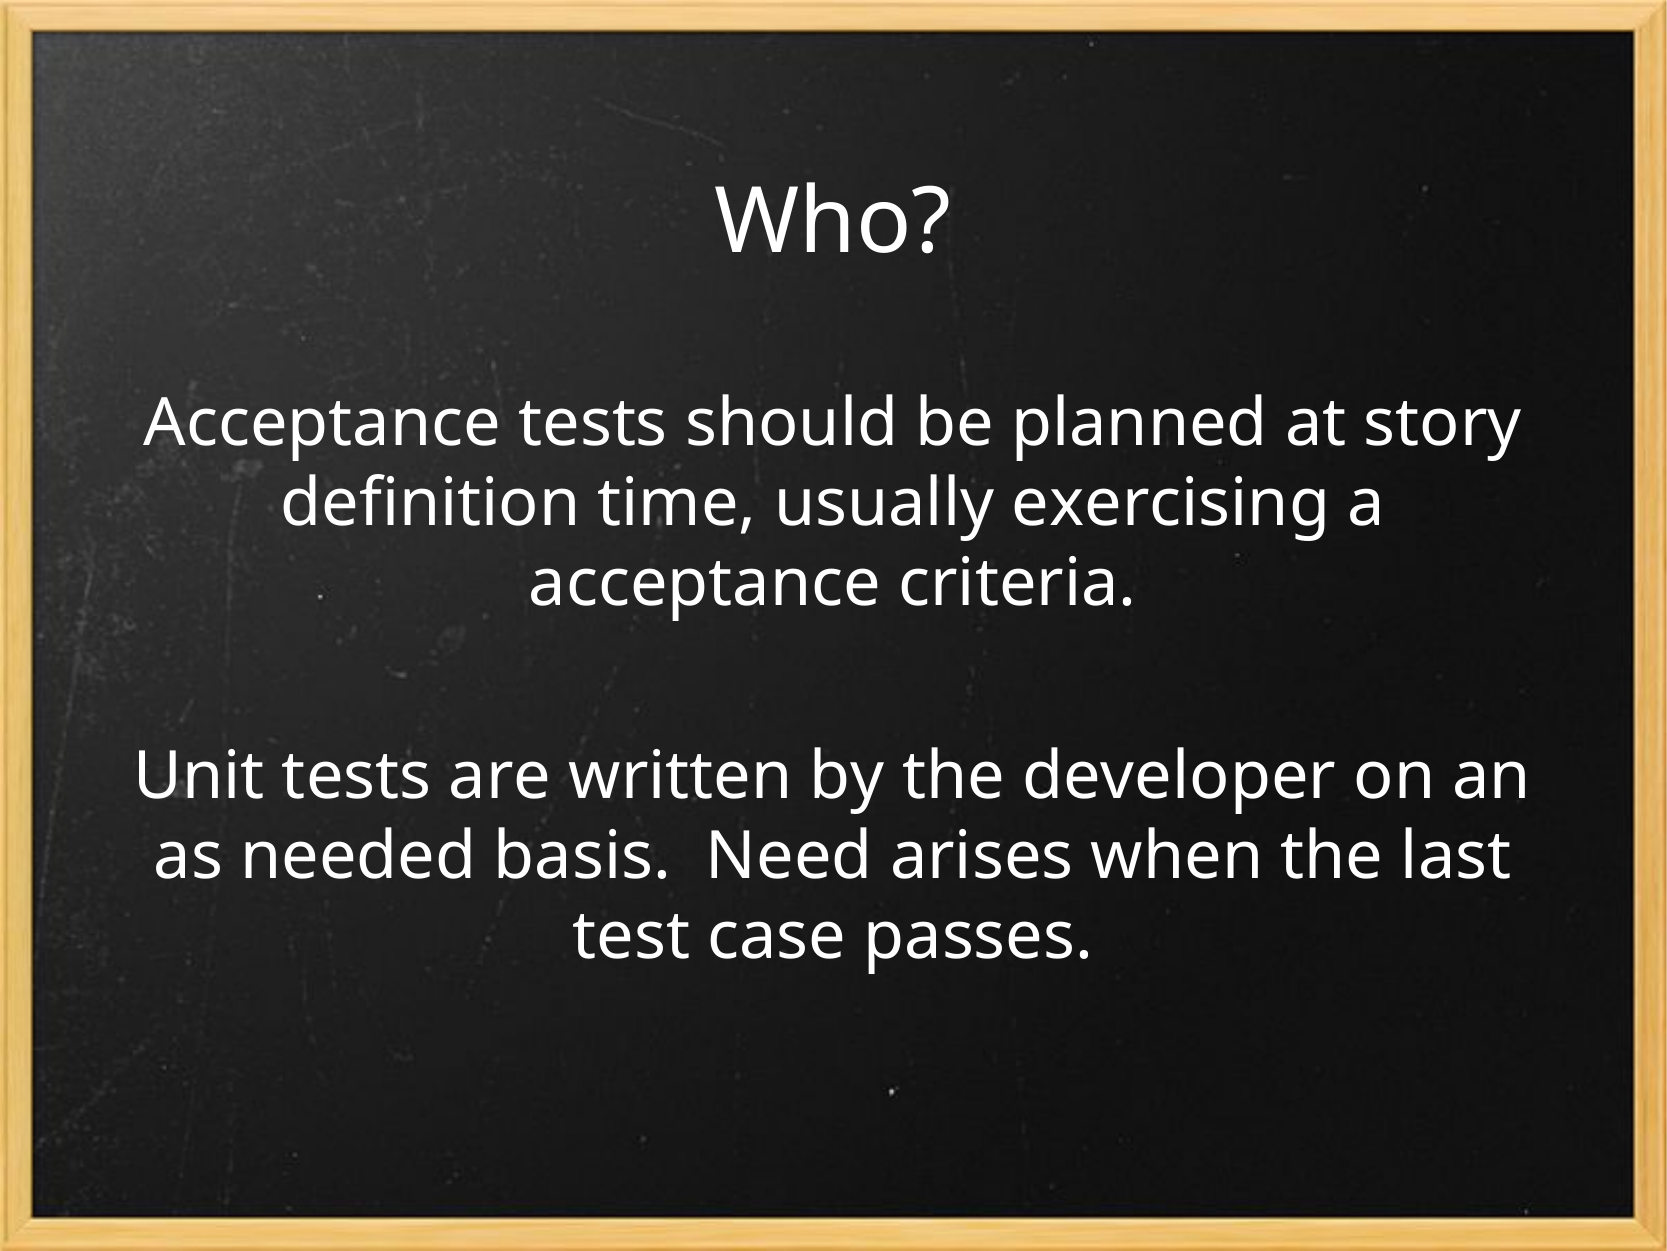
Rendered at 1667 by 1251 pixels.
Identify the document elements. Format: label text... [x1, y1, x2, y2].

title Who? [124, 110, 1542, 320]
picture [0, 0, 1667, 1251]
subtitle Acceptance tests should be planned at story definition time, usually exercising a acceptance criteria. Unit tests are written by the developer on an as needed basis. Need arises when the last test case passes. [124, 360, 1542, 1087]
